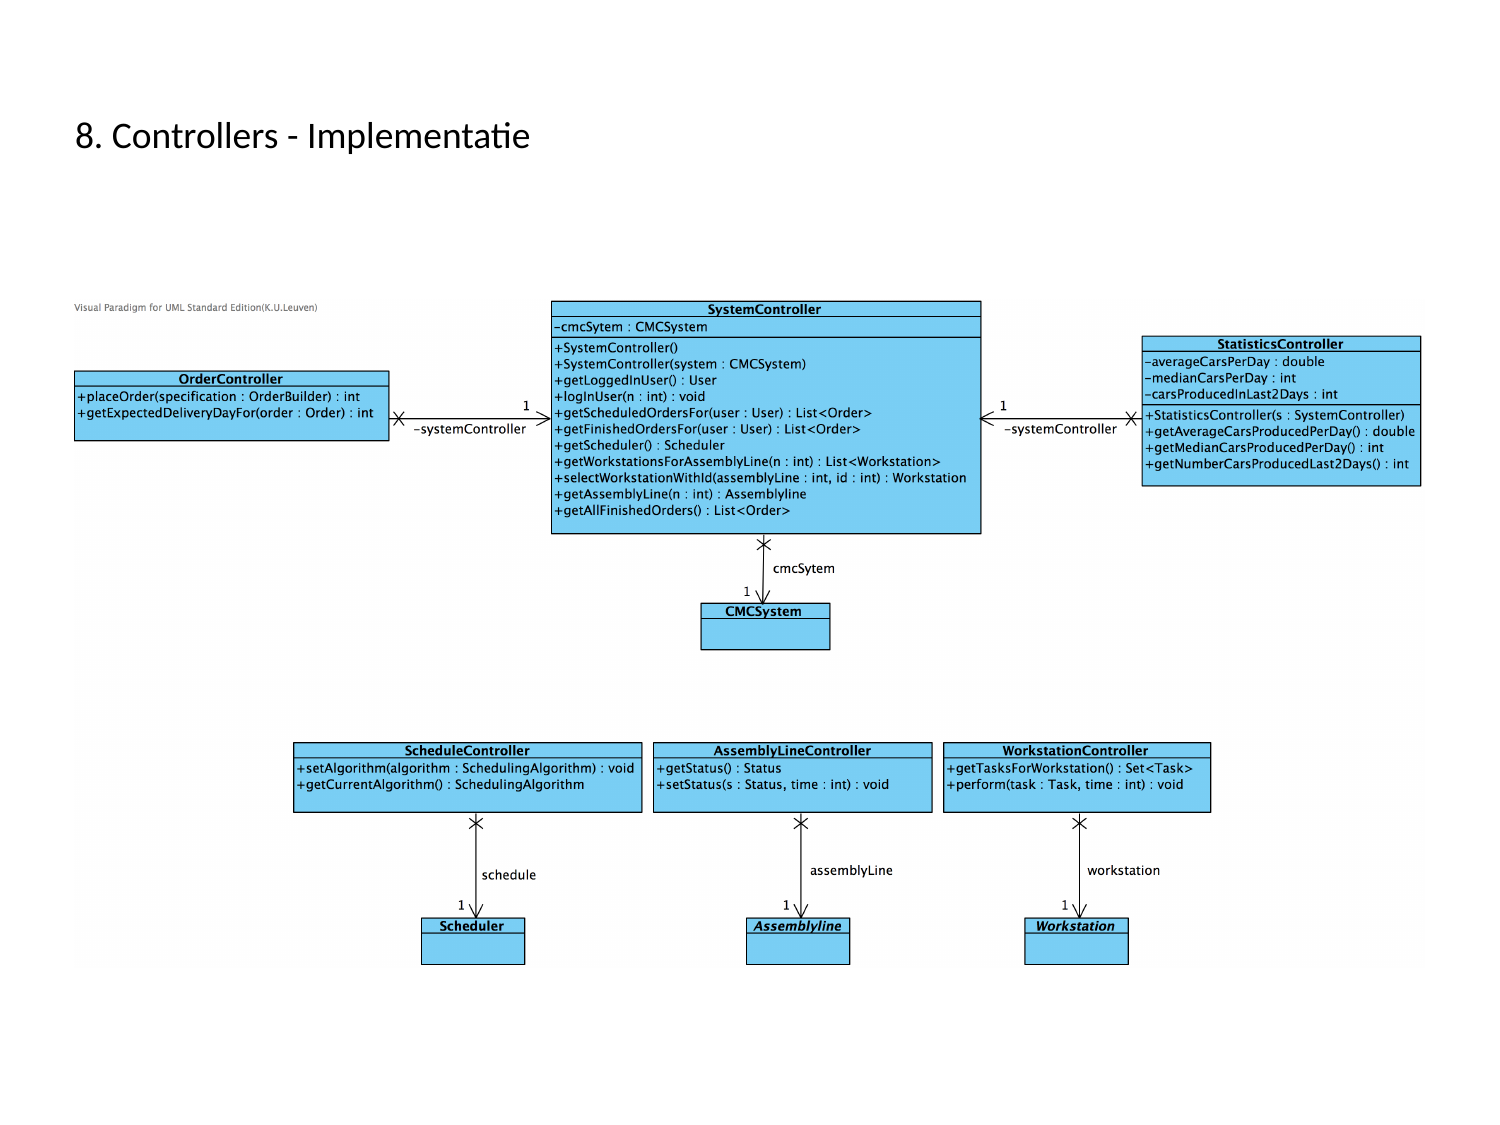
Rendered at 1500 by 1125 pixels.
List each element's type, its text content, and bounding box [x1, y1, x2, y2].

title 8. Controllers - Implementatie [75, 45, 1425, 233]
picture [74, 299, 1425, 968]
